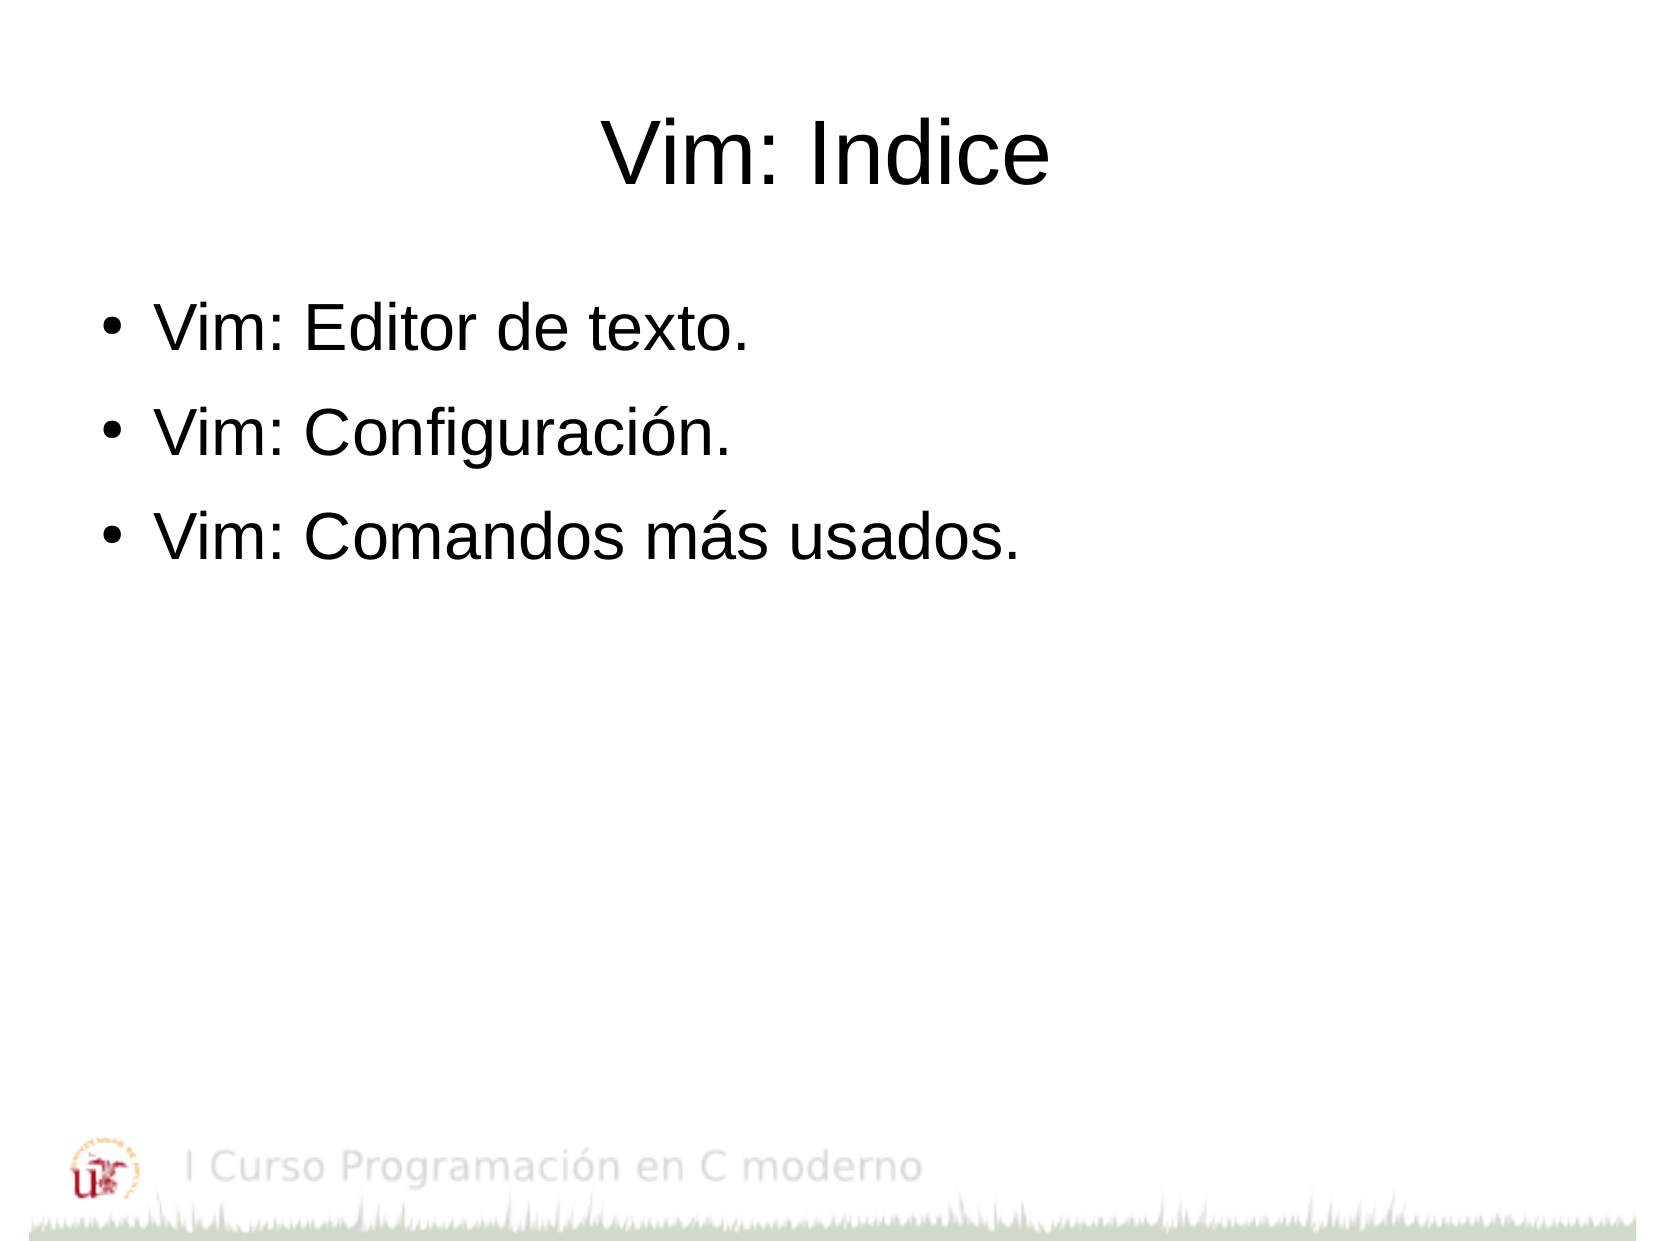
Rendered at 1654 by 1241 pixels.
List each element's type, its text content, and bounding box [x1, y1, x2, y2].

picture [29, 1133, 1636, 1241]
list Vim: Editor de texto. Vim: Configuración. Vim: Comandos más usados. [82, 290, 1538, 1010]
title Vim: Indice [82, 49, 1571, 257]
